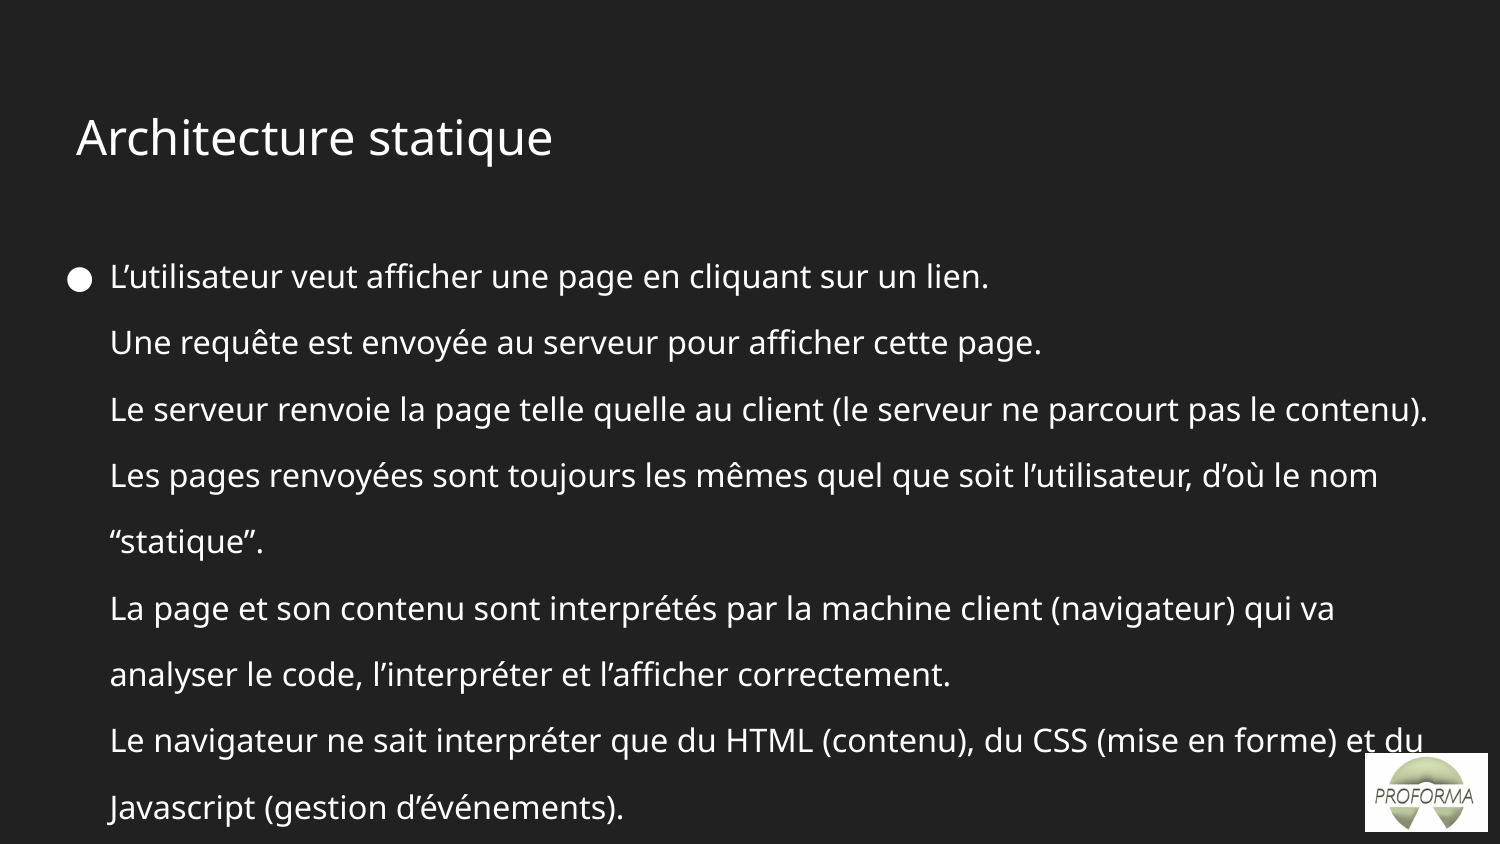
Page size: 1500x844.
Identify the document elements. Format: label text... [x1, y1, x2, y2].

title L’utilisateur veut afficher une page en cliquant sur un lien. Une requête est envoyée au serveur pour afficher cette page. Le serveur renvoie la page telle quelle au client (le serveur ne parcourt pas le contenu). Les pages renvoyées sont toujours les mêmes quel que soit l’utilisateur, d’où le nom “statique”. La page et son contenu sont interprétés par la machine client (navigateur) qui va analyser le code, l’interpréter et l’afficher correctement. Le navigateur ne sait interpréter que du HTML (contenu), du CSS (mise en forme) et du Javascript (gestion d’événements). [36, 176, 1464, 844]
title Architecture statique [61, 88, 1306, 176]
picture [1464, 753, 1488, 832]
